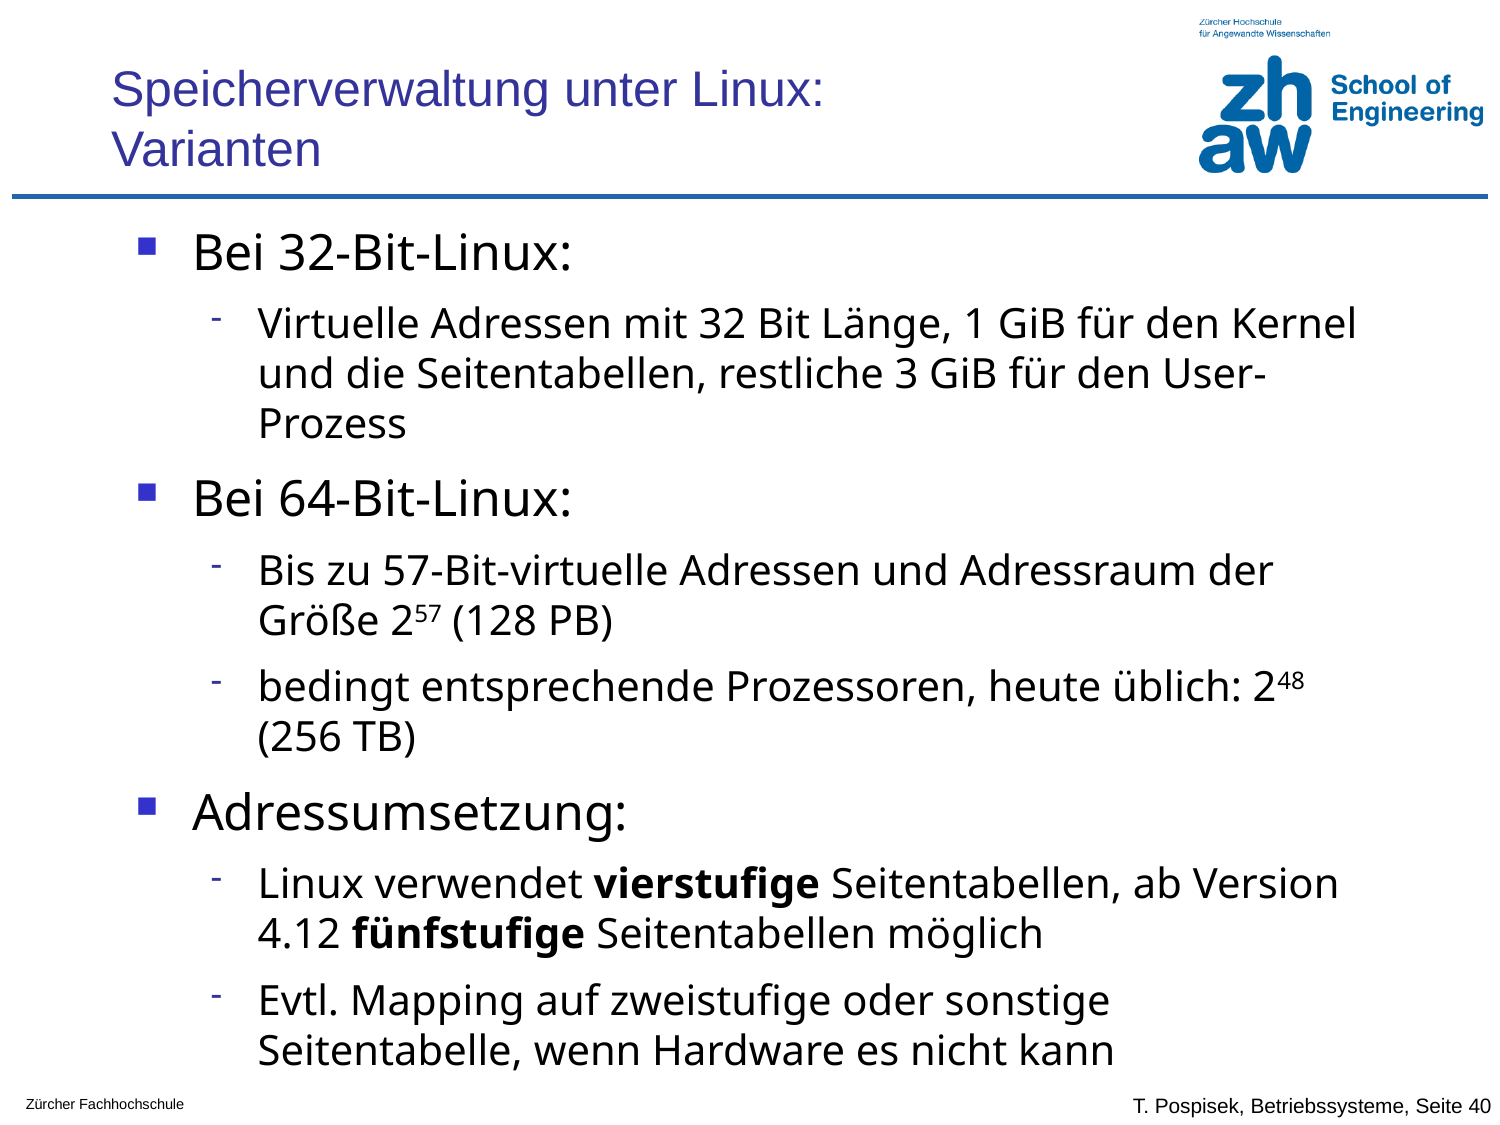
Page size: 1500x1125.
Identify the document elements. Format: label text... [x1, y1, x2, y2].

list Bei 32-Bit-Linux: Virtuelle Adressen mit 32 Bit Länge, 1 GiB für den Kernel und die Seitentabellen, restliche 3 GiB für den User-Prozess Bei 64-Bit-Linux: Bis zu 57-Bit-virtuelle Adressen und Adressraum der Größe 257 (128 PB) bedingt entsprechende Prozessoren, heute üblich: 248 (256 TB) Adressumsetzung: Linux verwendet vierstufige Seitentabellen, ab Version 4.12 fünfstufige Seitentabellen möglich Evtl. Mapping auf zweistufige oder sonstige Seitentabelle, wenn Hardware es nicht kann [120, 212, 1375, 950]
picture [1199, 19, 1483, 173]
title Speicherverwaltung unter Linux: Varianten [96, 71, 1375, 185]
